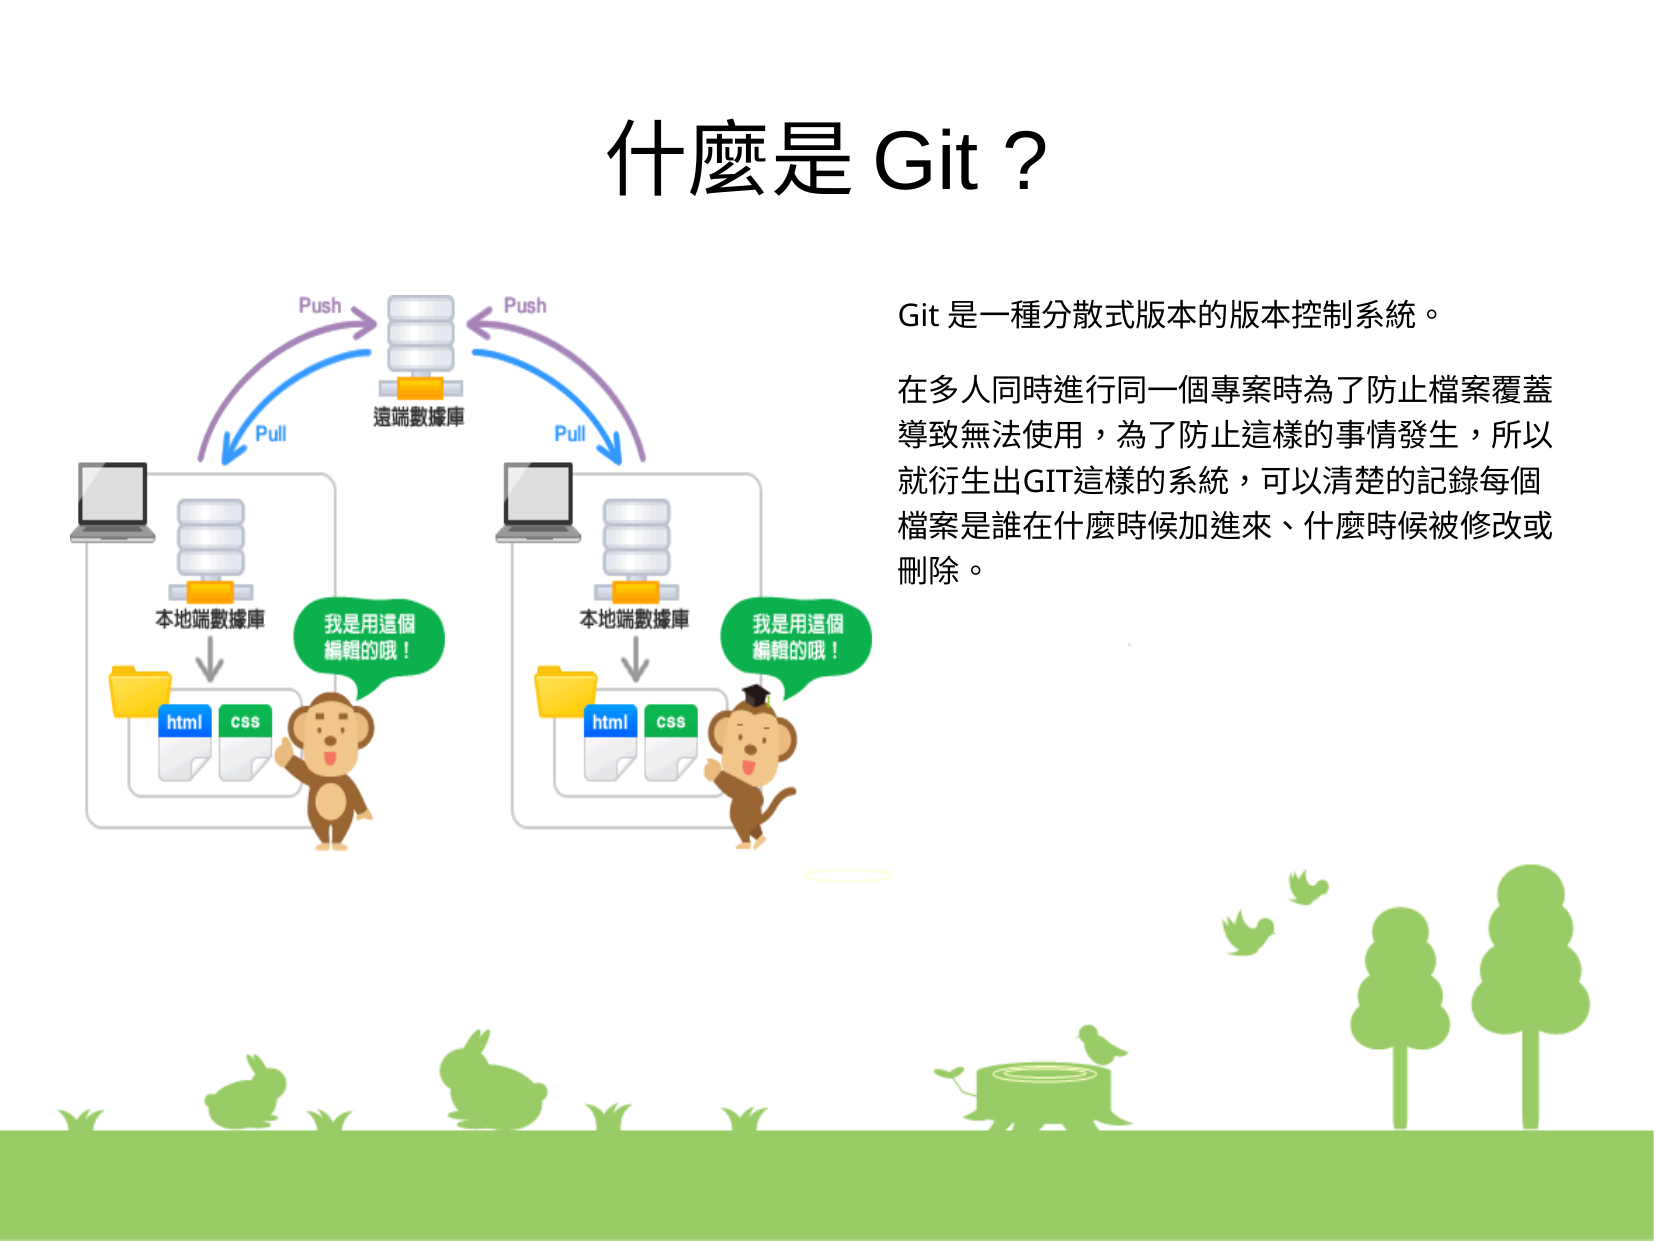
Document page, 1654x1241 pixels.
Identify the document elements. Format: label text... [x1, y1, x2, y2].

title 什麼是 Git ? [82, 49, 1571, 257]
picture [0, 0, 1654, 1241]
list Git 是一種分散式版本的版本控制系統。 在多人同時進行同一個專案時為了防止檔案覆蓋導致無法使用，為了防止這樣的事情發生，所以就衍生出GIT這樣的系統，可以清楚的記錄每個檔案是誰在什麼時候加進來、什麼時候被修改或刪除。 [826, 290, 1571, 1010]
